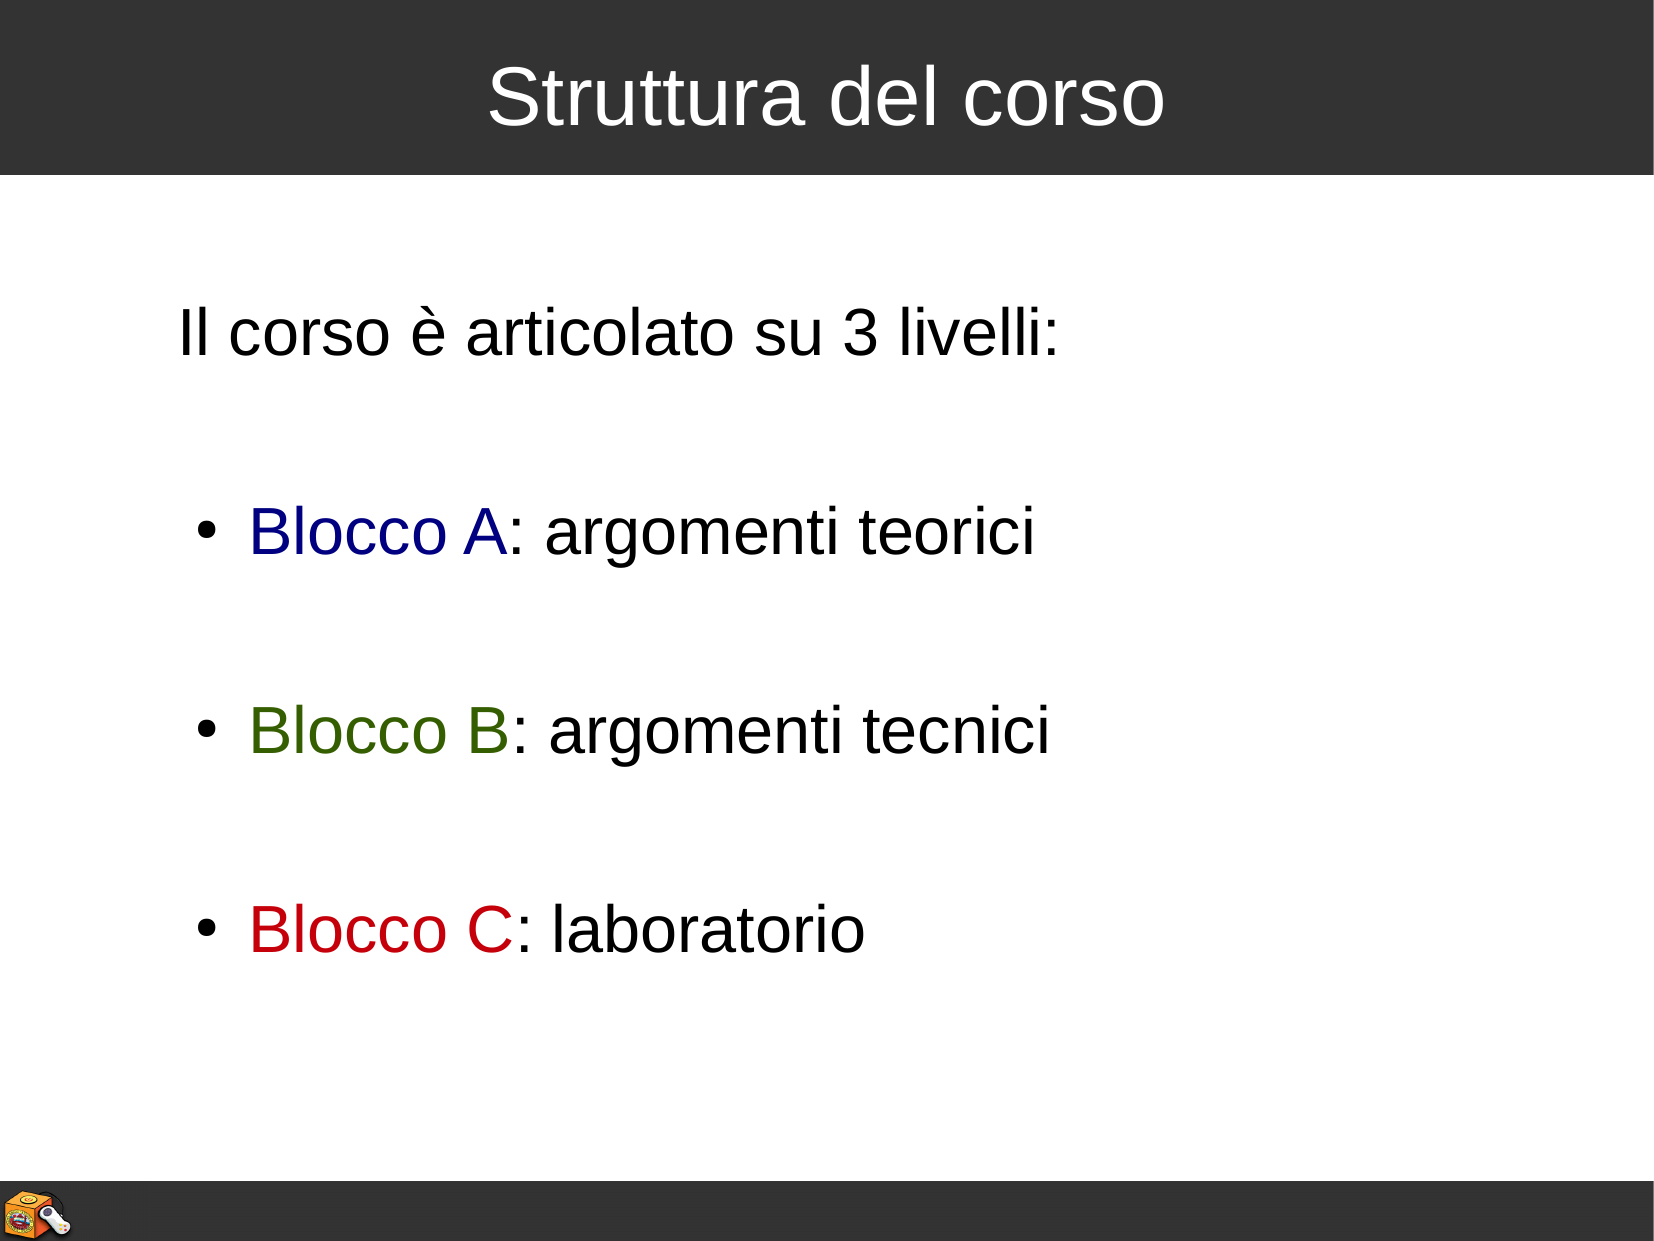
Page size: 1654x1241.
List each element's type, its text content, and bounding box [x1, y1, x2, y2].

picture [0, 1181, 1654, 1241]
list Il corso è articolato su 3 livelli: Blocco A: argomenti teorici Blocco B: argomenti tecnici Blocco C: laboratorio [177, 295, 1501, 974]
picture [0, 0, 1654, 175]
title Struttura del corso [82, 45, 1571, 148]
